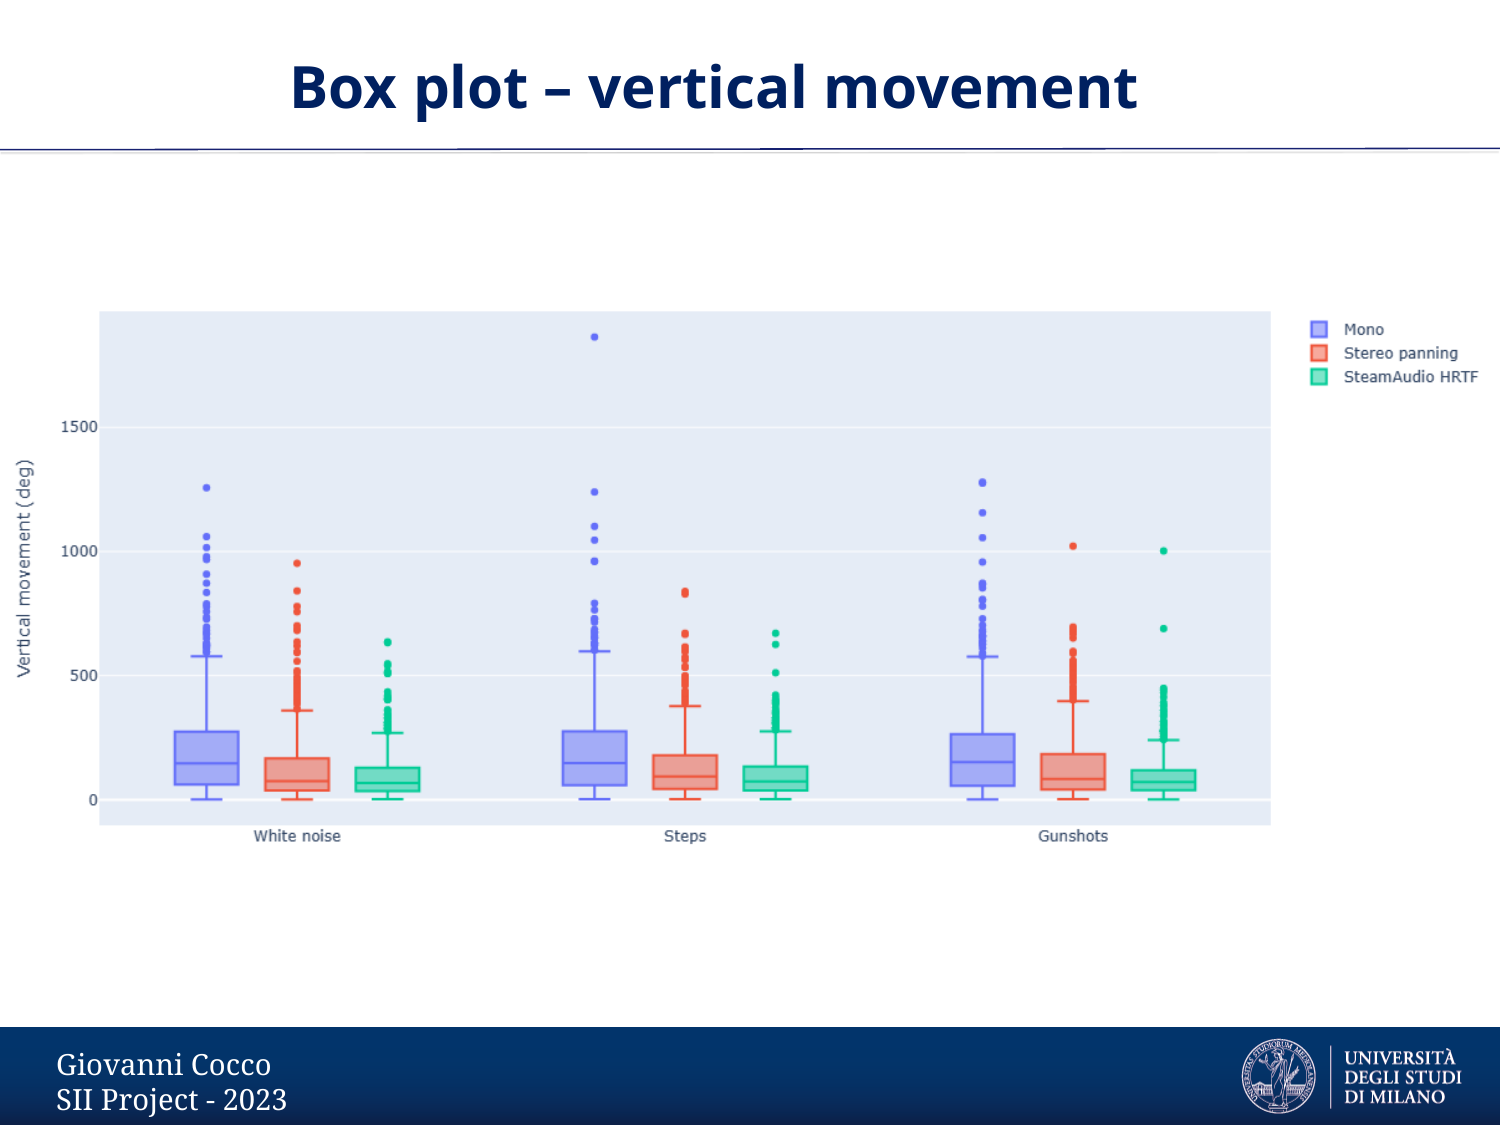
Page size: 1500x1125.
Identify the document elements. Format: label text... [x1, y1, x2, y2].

picture [0, 1027, 1500, 1125]
picture [0, 187, 1500, 925]
text_box Box plot – vertical movement [29, 43, 1400, 128]
